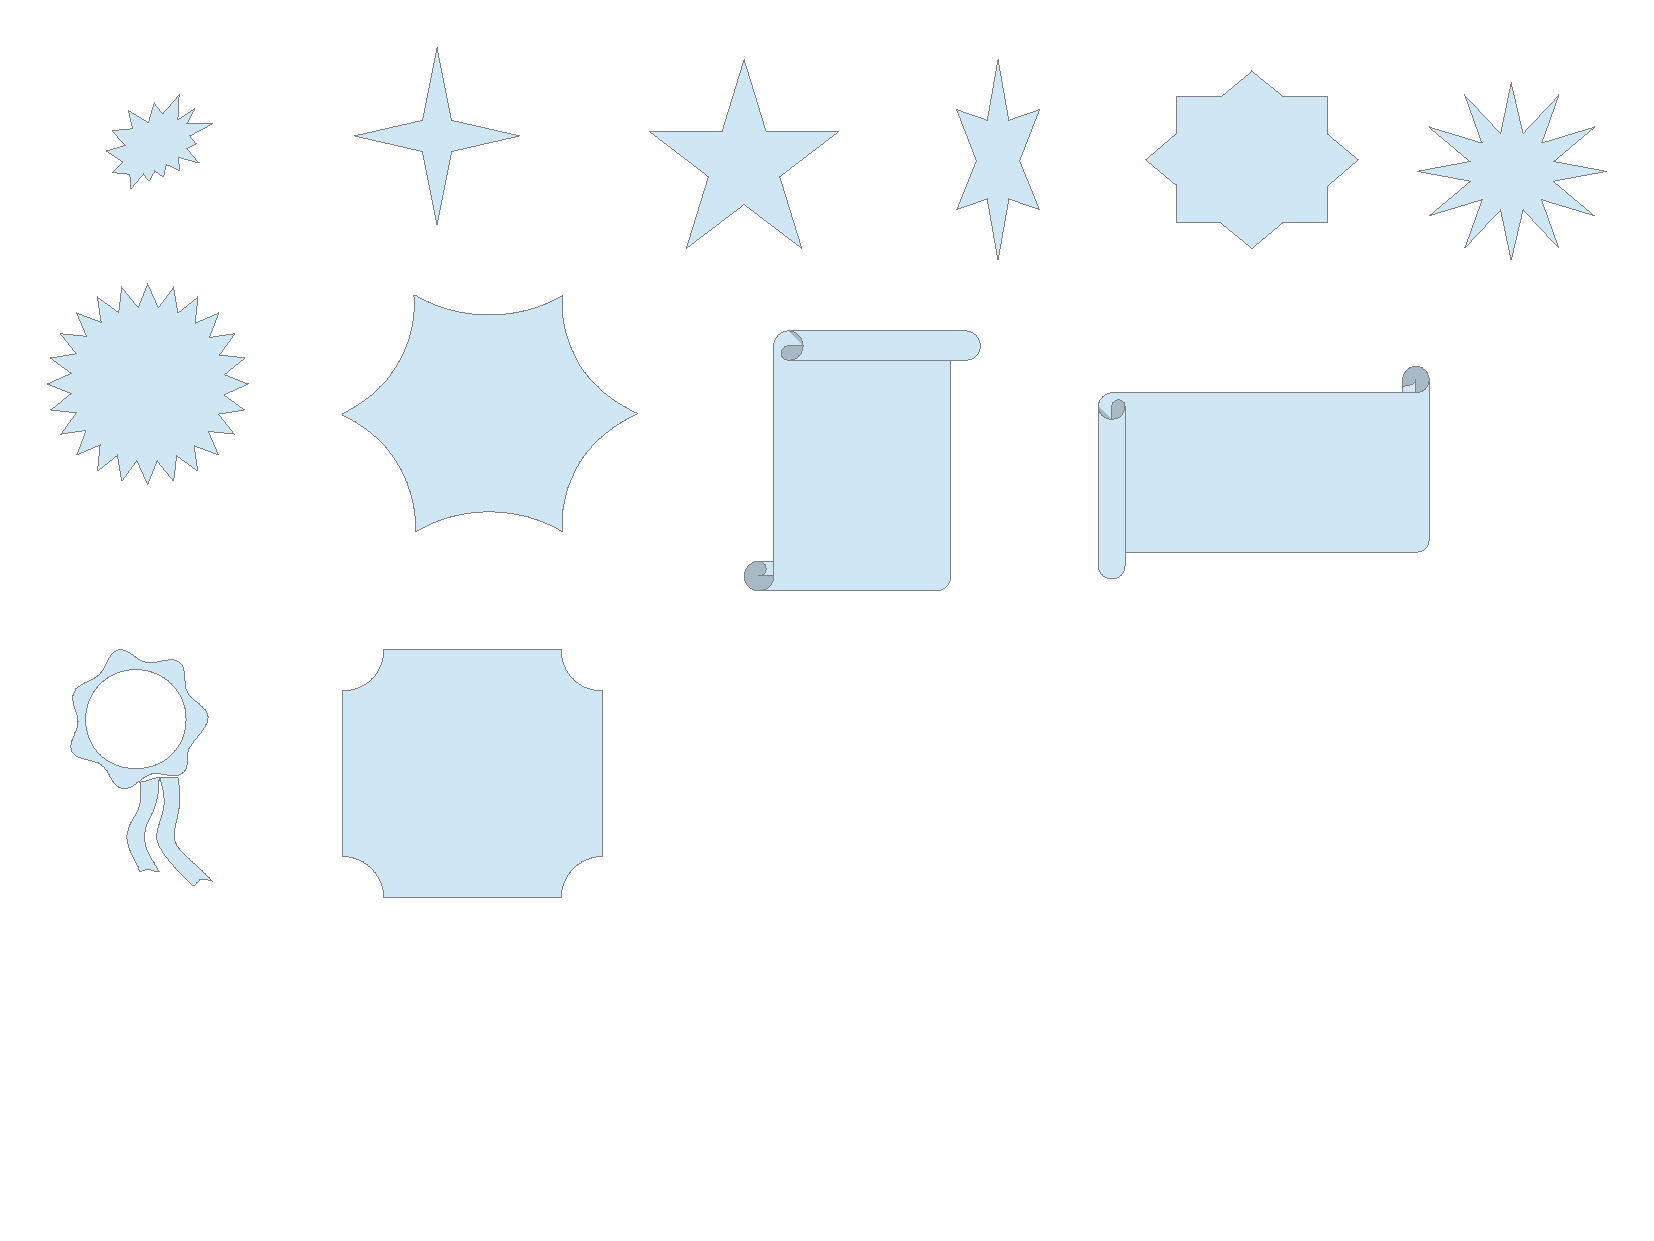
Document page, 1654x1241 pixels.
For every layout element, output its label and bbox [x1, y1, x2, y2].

text_box [1417, 82, 1607, 260]
text_box [354, 47, 520, 225]
text_box [1145, 70, 1359, 249]
text_box [106, 94, 213, 189]
text_box [956, 59, 1040, 260]
text_box [744, 330, 981, 591]
text_box [342, 649, 603, 898]
text_box [70, 649, 213, 886]
text_box [47, 283, 249, 485]
text_box [649, 59, 839, 249]
text_box [1098, 366, 1430, 579]
text_box [342, 295, 638, 532]
